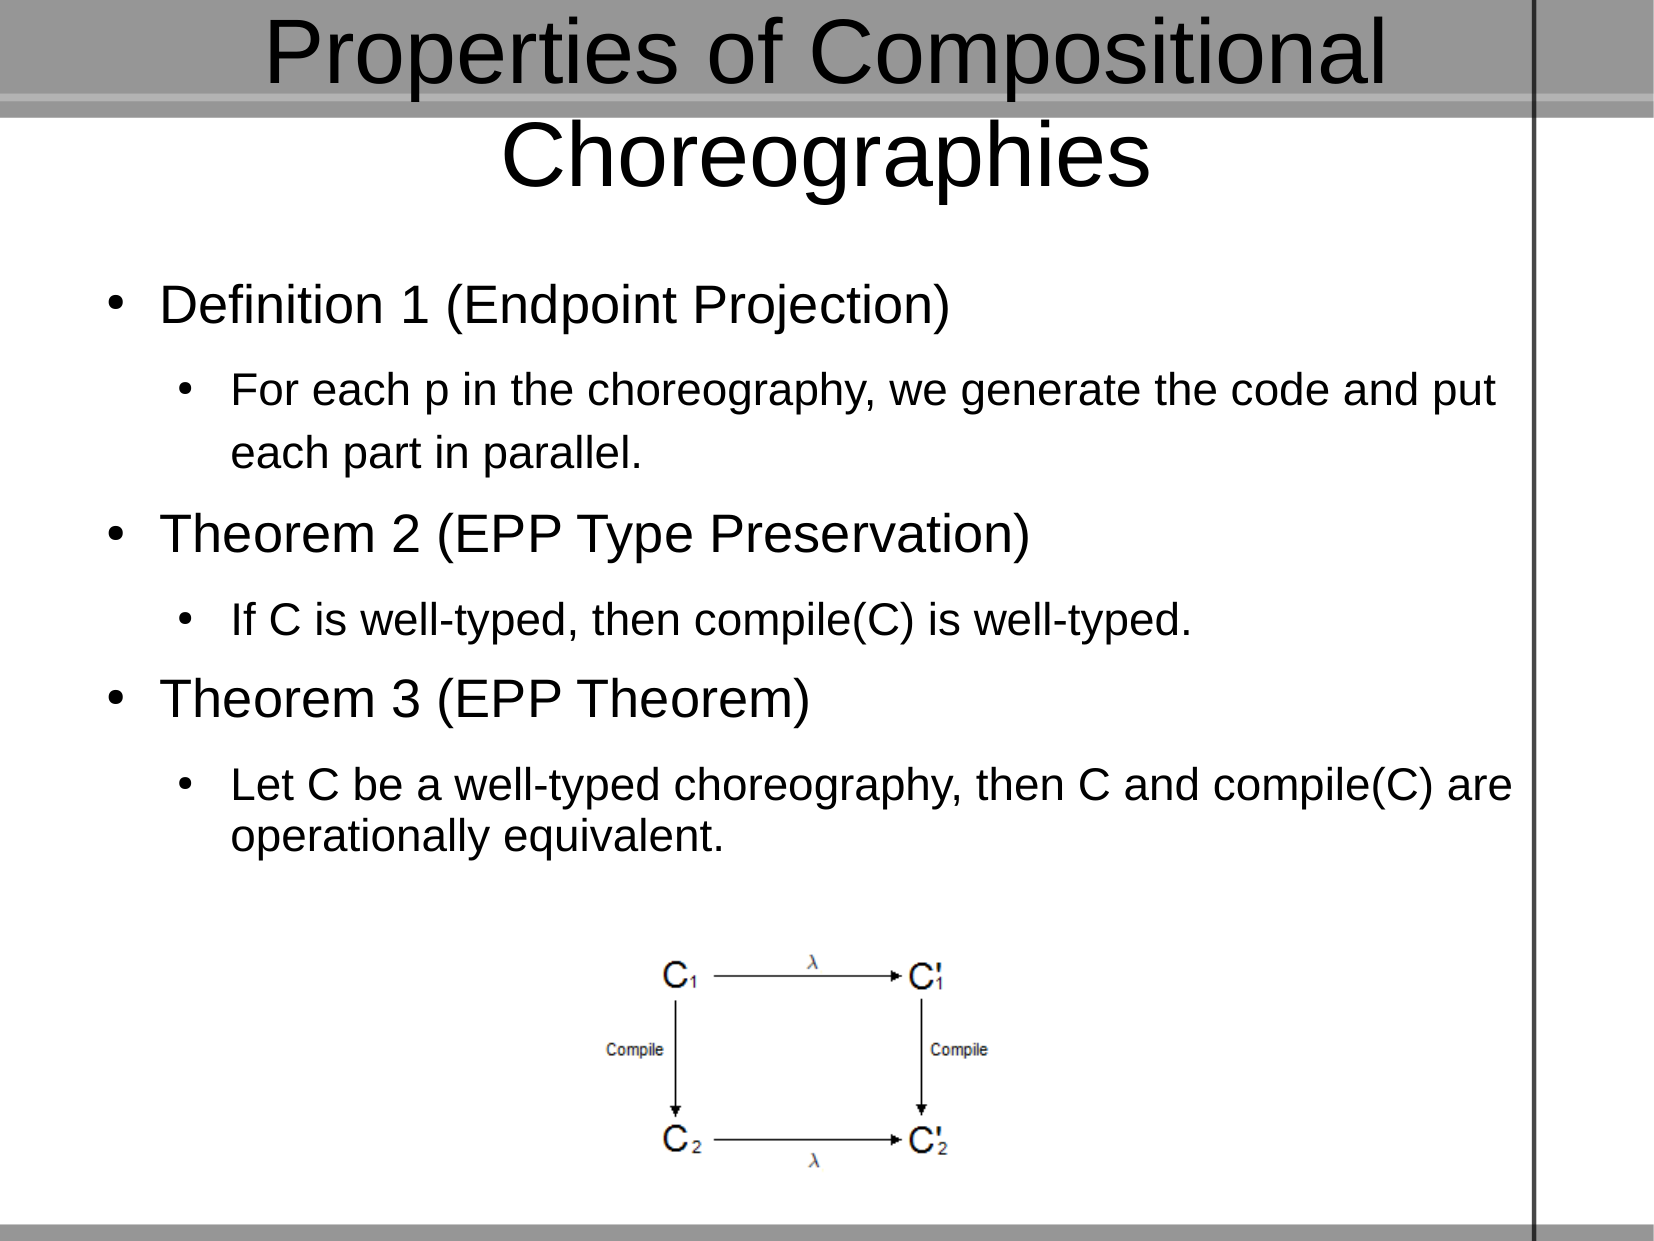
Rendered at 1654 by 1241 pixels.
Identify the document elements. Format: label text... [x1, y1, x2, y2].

title Properties of Compositional Choreographies [82, 0, 1571, 207]
picture [0, 0, 1654, 1241]
list Definition 1 (Endpoint Projection) For each p in the choreography, we generate the code and put each part in parallel. Theorem 2 (EPP Type Preservation) If C is well-typed, then compile(C) is well-typed. Theorem 3 (EPP Theorem) Let C be a well-typed choreography, then C and compile(C) are operationally equivalent. [88, 274, 1577, 1093]
